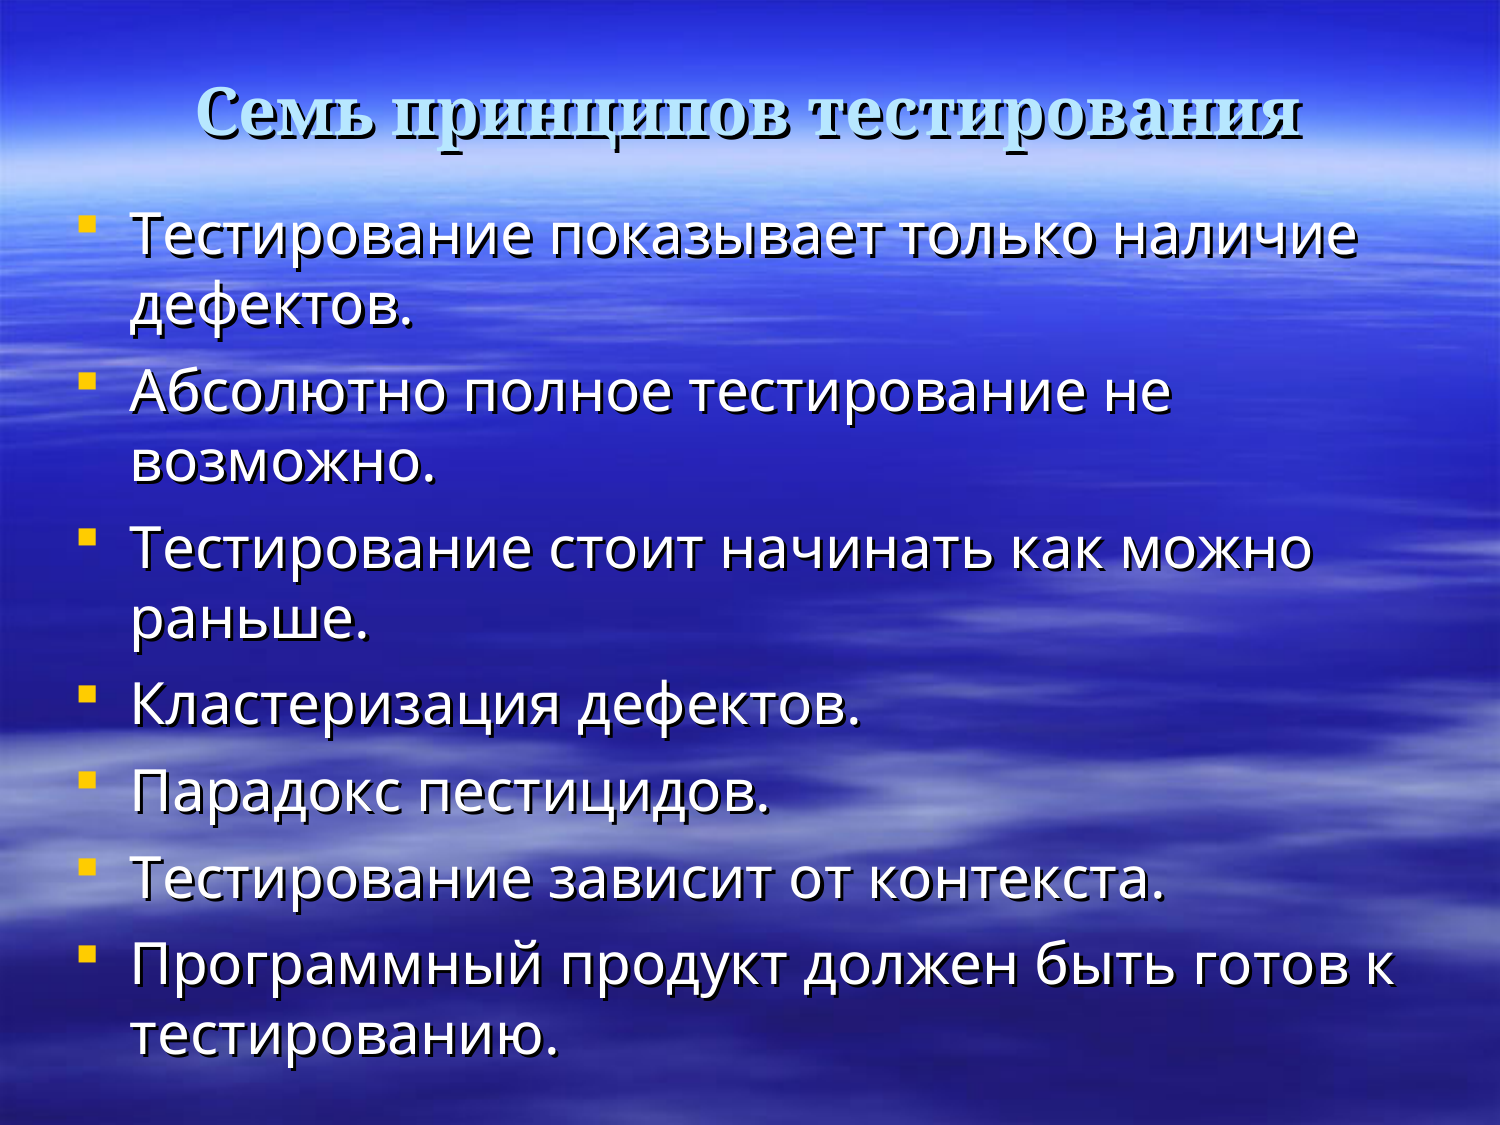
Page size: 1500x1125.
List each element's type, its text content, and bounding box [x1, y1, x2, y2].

picture [0, 0, 1500, 1125]
title Семь принципов тестирования [49, 28, 1446, 190]
text_box Тестирование показывает только наличие дефектов. Абсолютно полное тестирование не возможно. Тестирование стоит начинать как можно раньше. Кластеризация дефектов. Парадокс пестицидов. Тестирование зависит от контекста. Программный продукт должен быть готов к тестированию. [59, 188, 1461, 1075]
